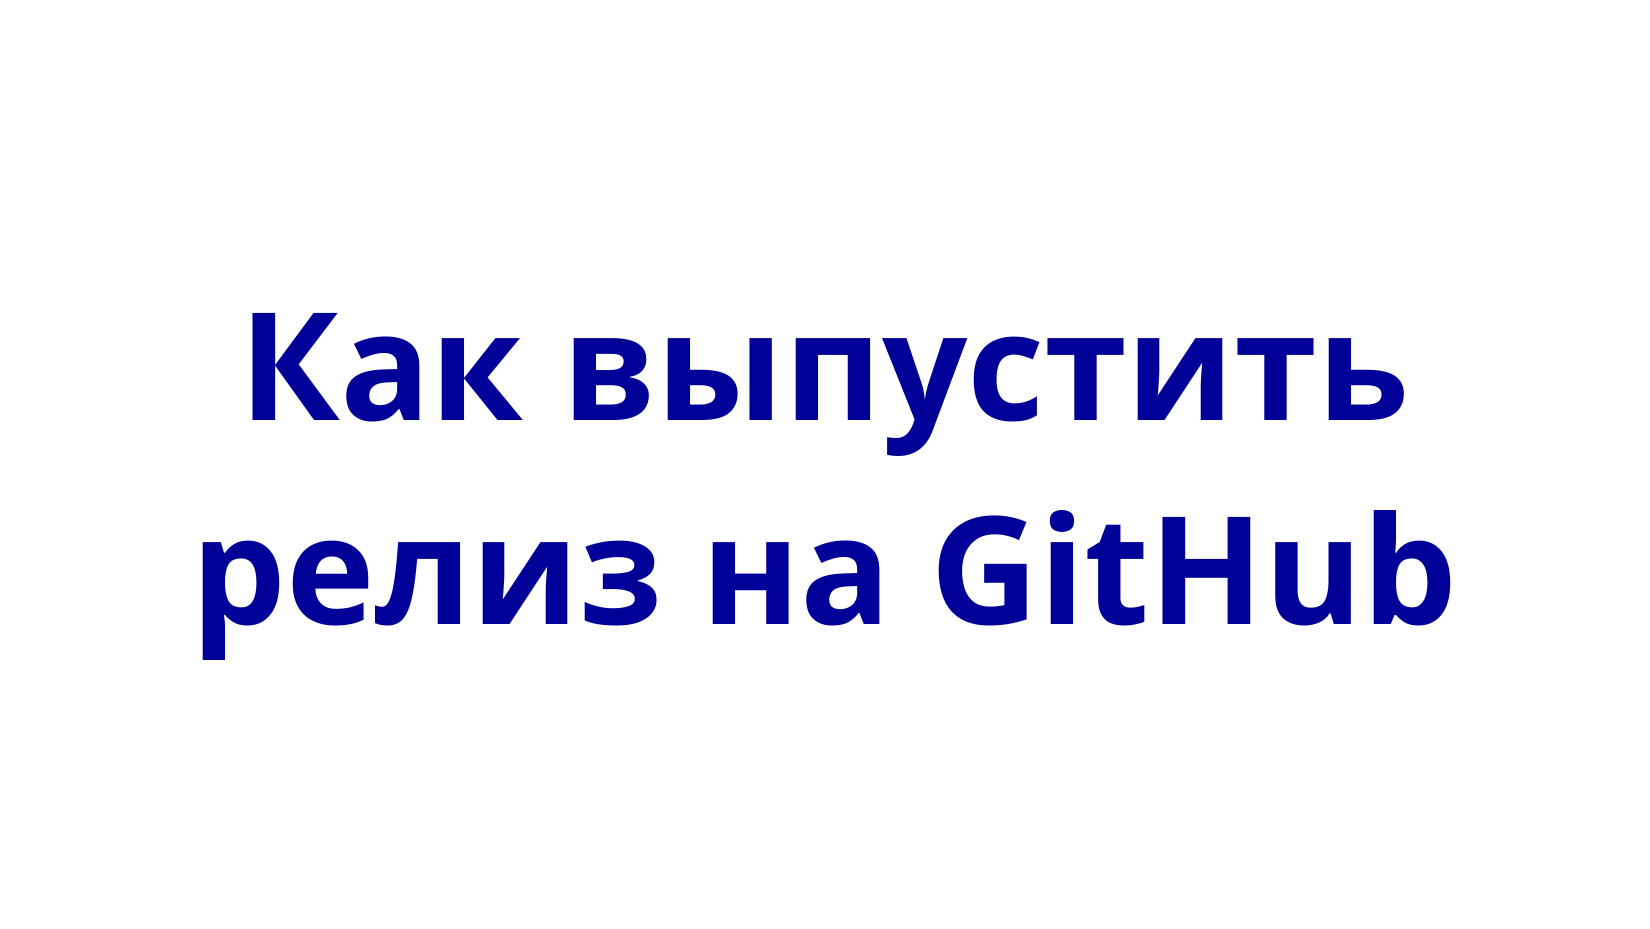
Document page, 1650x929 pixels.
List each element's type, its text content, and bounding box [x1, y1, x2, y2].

subtitle Как выпустить релиз на GitHub [0, 0, 1650, 929]
